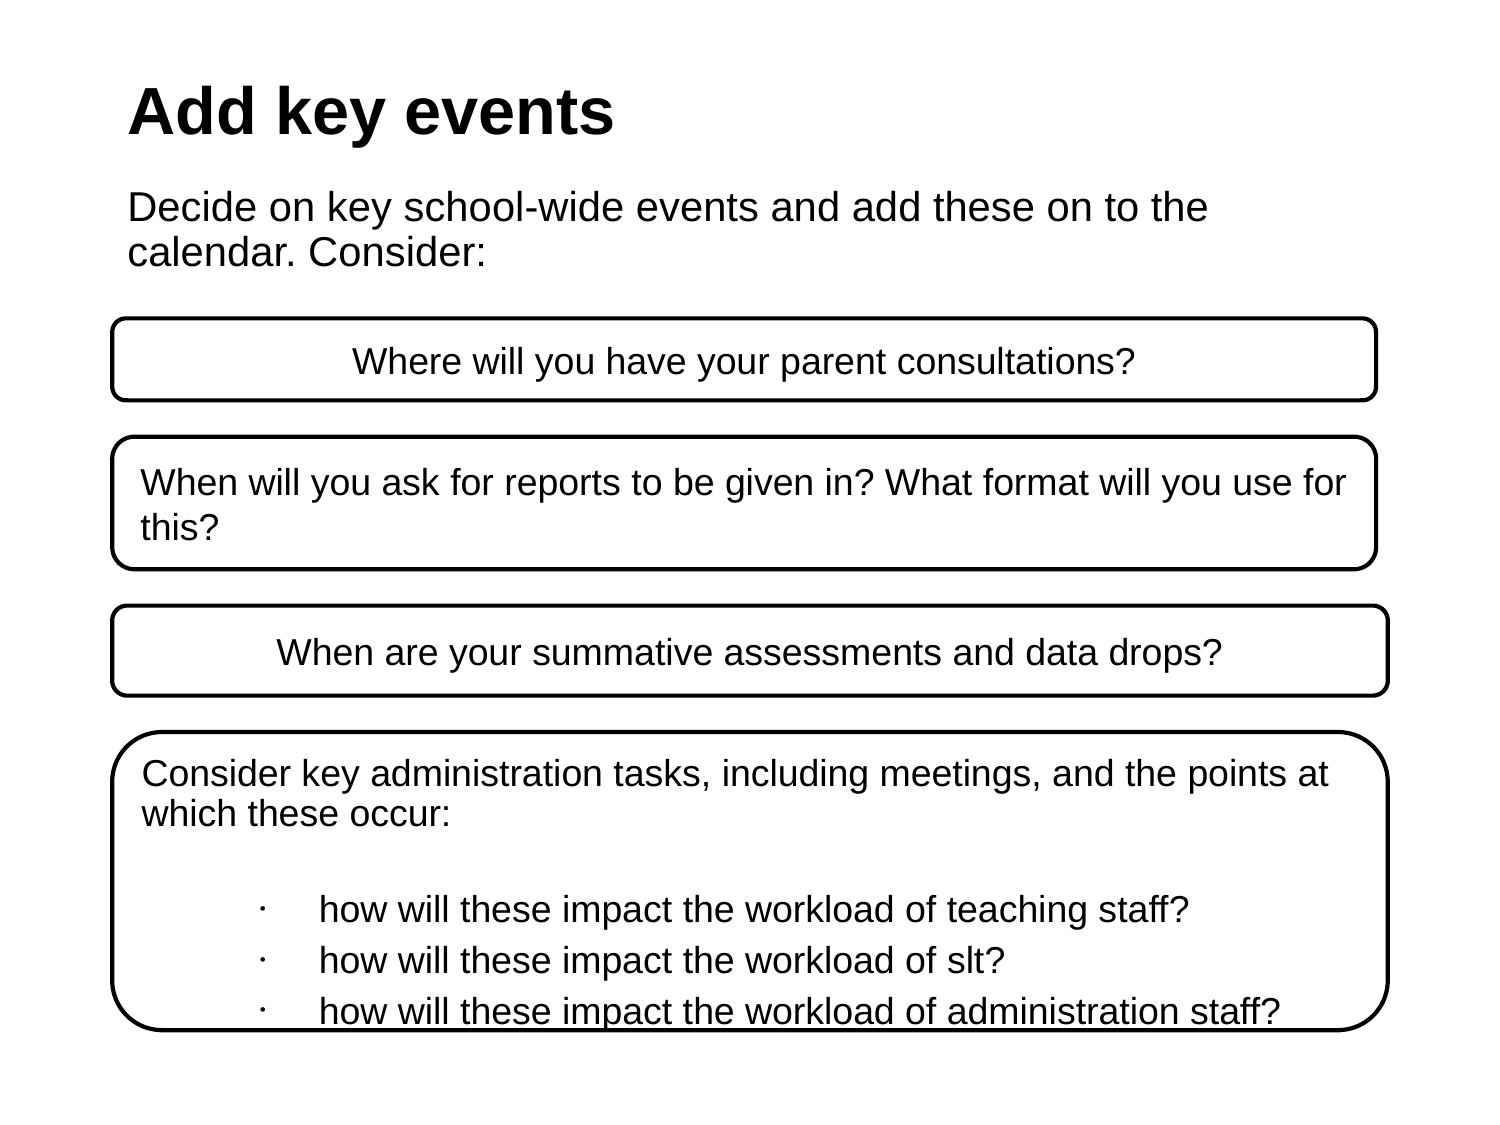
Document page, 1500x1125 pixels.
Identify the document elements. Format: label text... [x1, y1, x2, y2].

list Decide on key school-wide events and add these on to the calendar. Consider: [112, 177, 1388, 302]
text_box When will you ask for reports to be given in? What format will you use for this? [112, 436, 1377, 570]
text_box Where will you have your parent consultations? [112, 318, 1377, 401]
text_box Consider key administration tasks, including meetings, and the points at which these occur: how will these impact the workload of teaching staff? how will these impact the workload of slt? how will these impact the workload of administration staff? [112, 732, 1388, 1031]
title Add key events [112, 54, 1388, 161]
text_box When are your summative assessments and data drops? [112, 605, 1388, 696]
